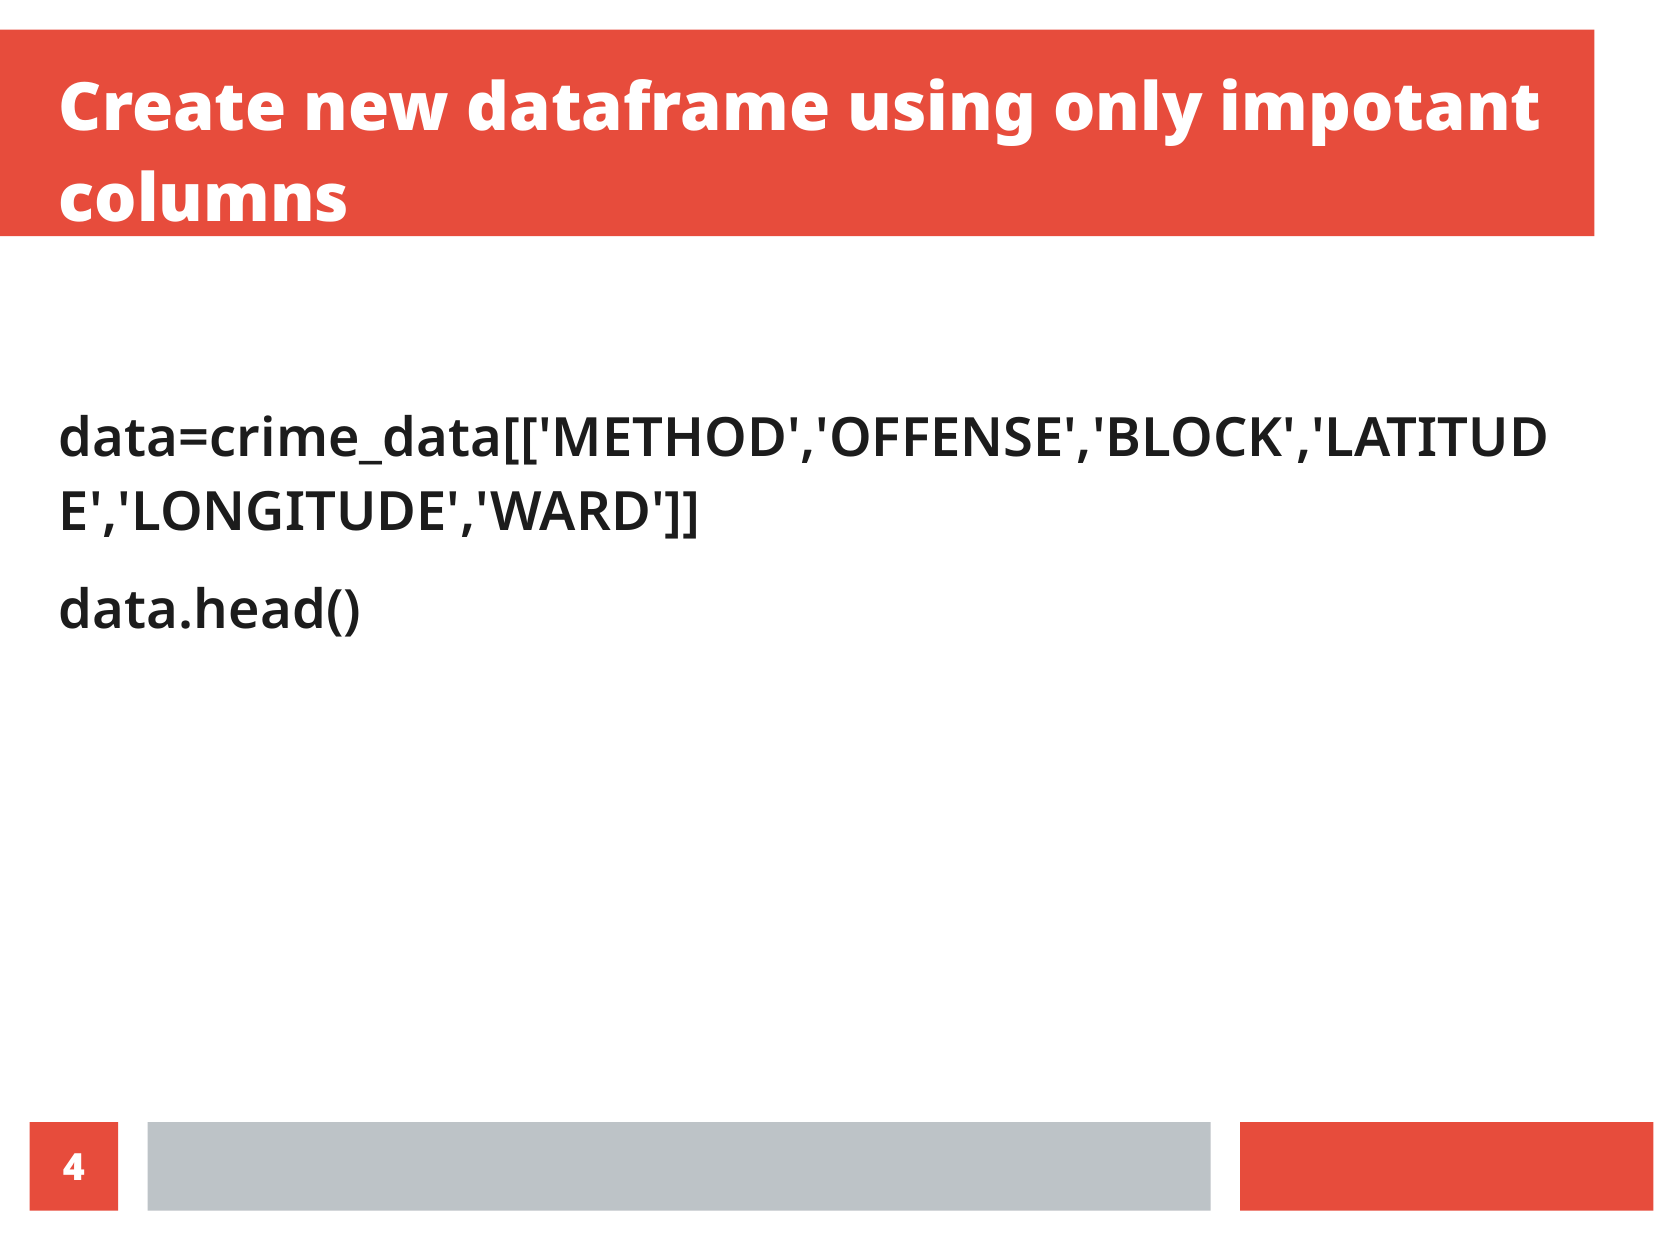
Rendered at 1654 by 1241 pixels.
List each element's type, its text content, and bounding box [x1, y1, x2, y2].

title Create new dataframe using only impotant columns [59, 59, 1595, 207]
list data=crime_data[['METHOD','OFFENSE','BLOCK','LATITUDE','LONGITUDE','WARD']] data.head() [59, 324, 1565, 1093]
